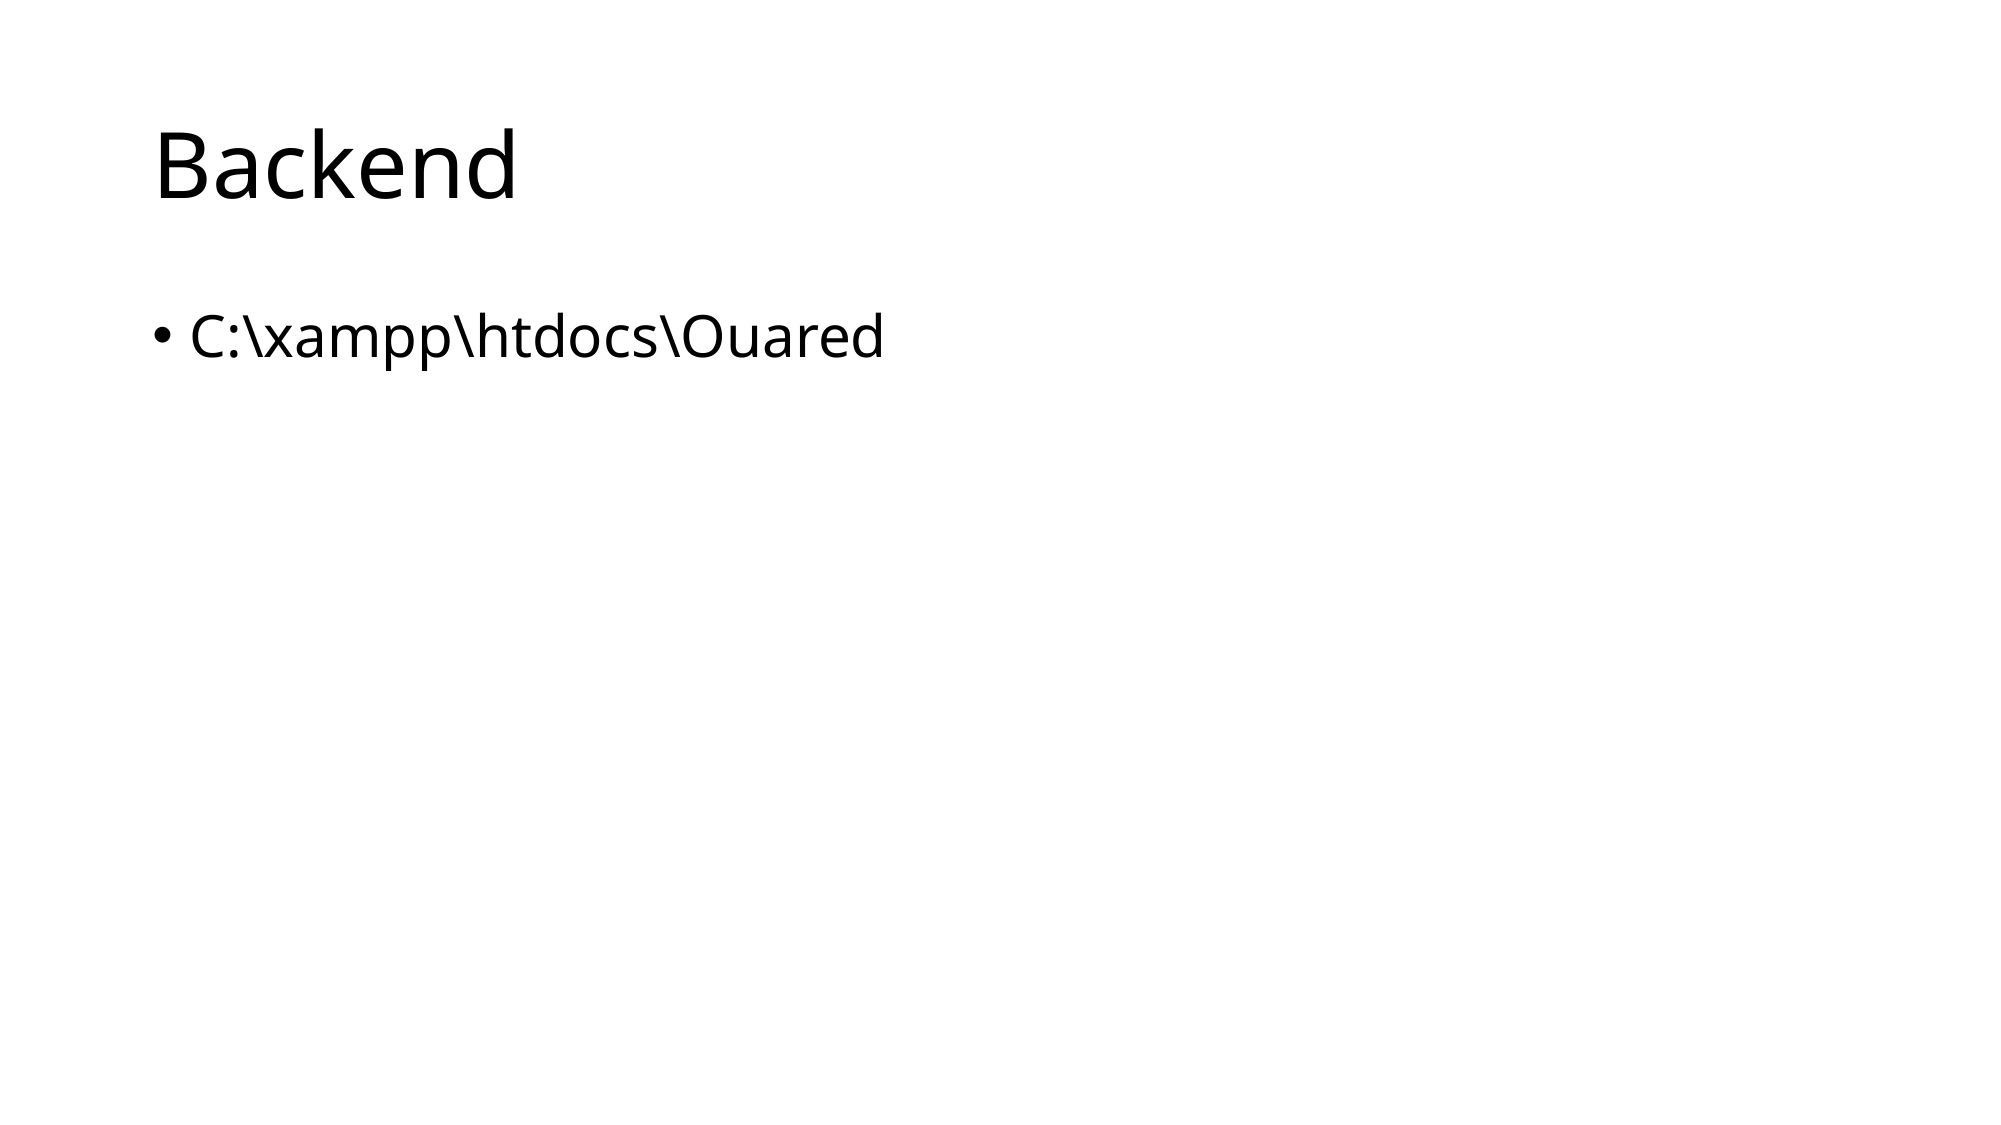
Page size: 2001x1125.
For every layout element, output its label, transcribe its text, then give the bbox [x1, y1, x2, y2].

list C:\xampp\htdocs\Ouared [137, 299, 1863, 1014]
title Backend [137, 59, 1863, 278]
